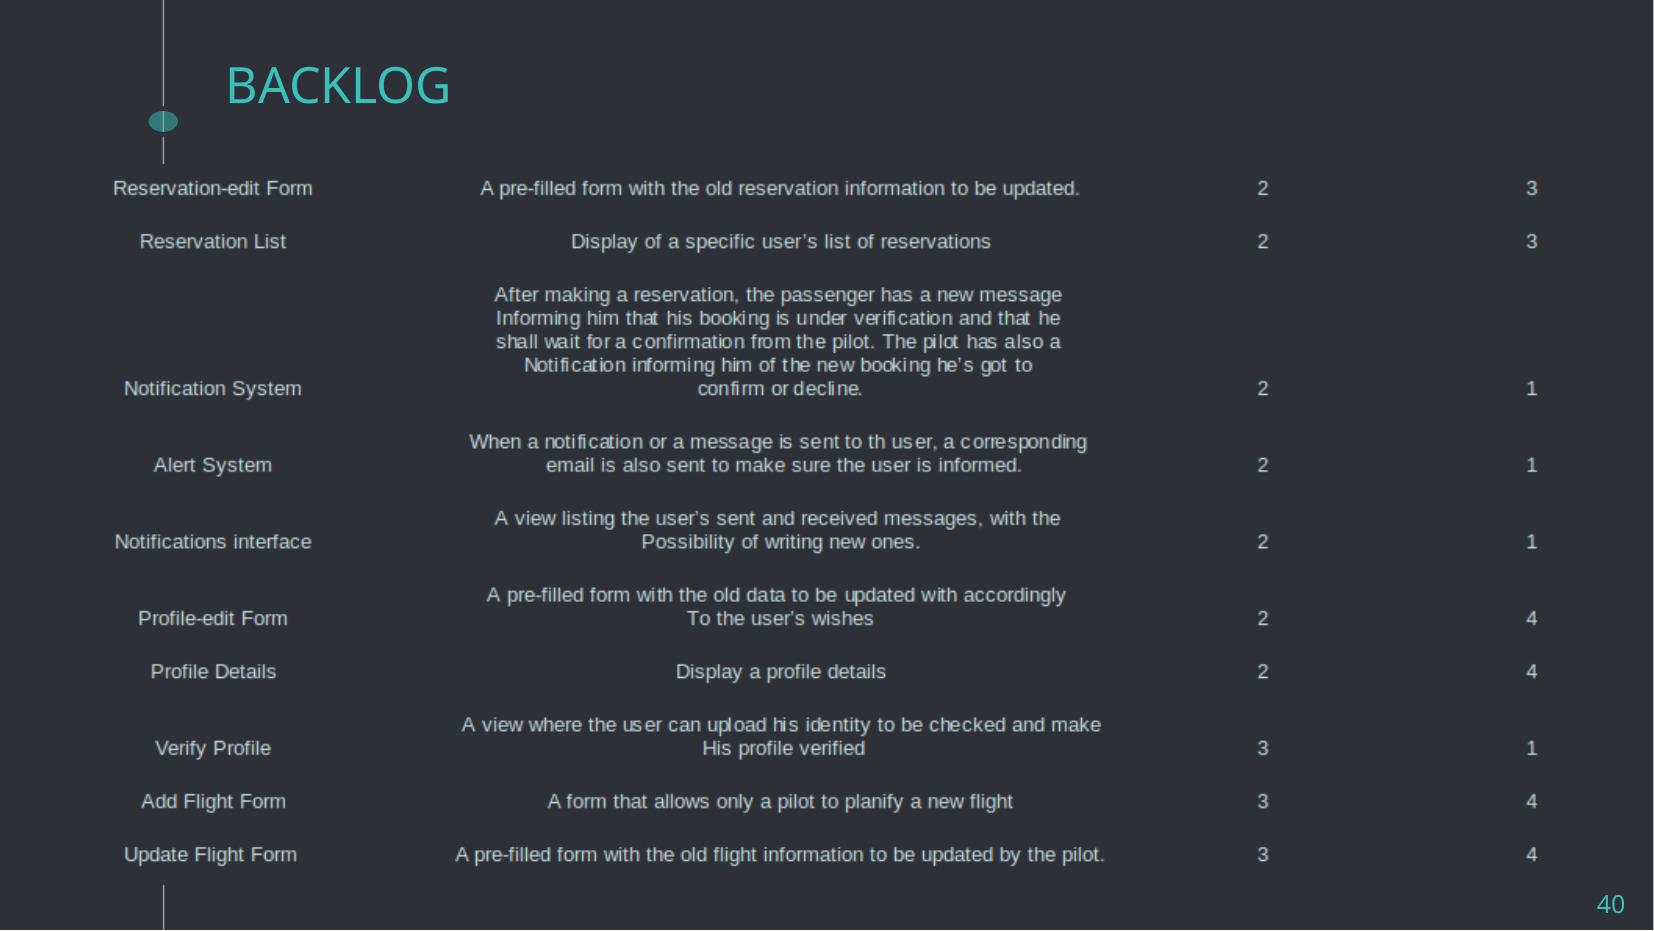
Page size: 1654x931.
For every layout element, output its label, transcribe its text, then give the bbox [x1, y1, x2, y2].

slide_number <numéro> [1541, 873, 1641, 931]
title BACKLOG [210, 66, 1451, 130]
picture [57, 164, 1600, 885]
